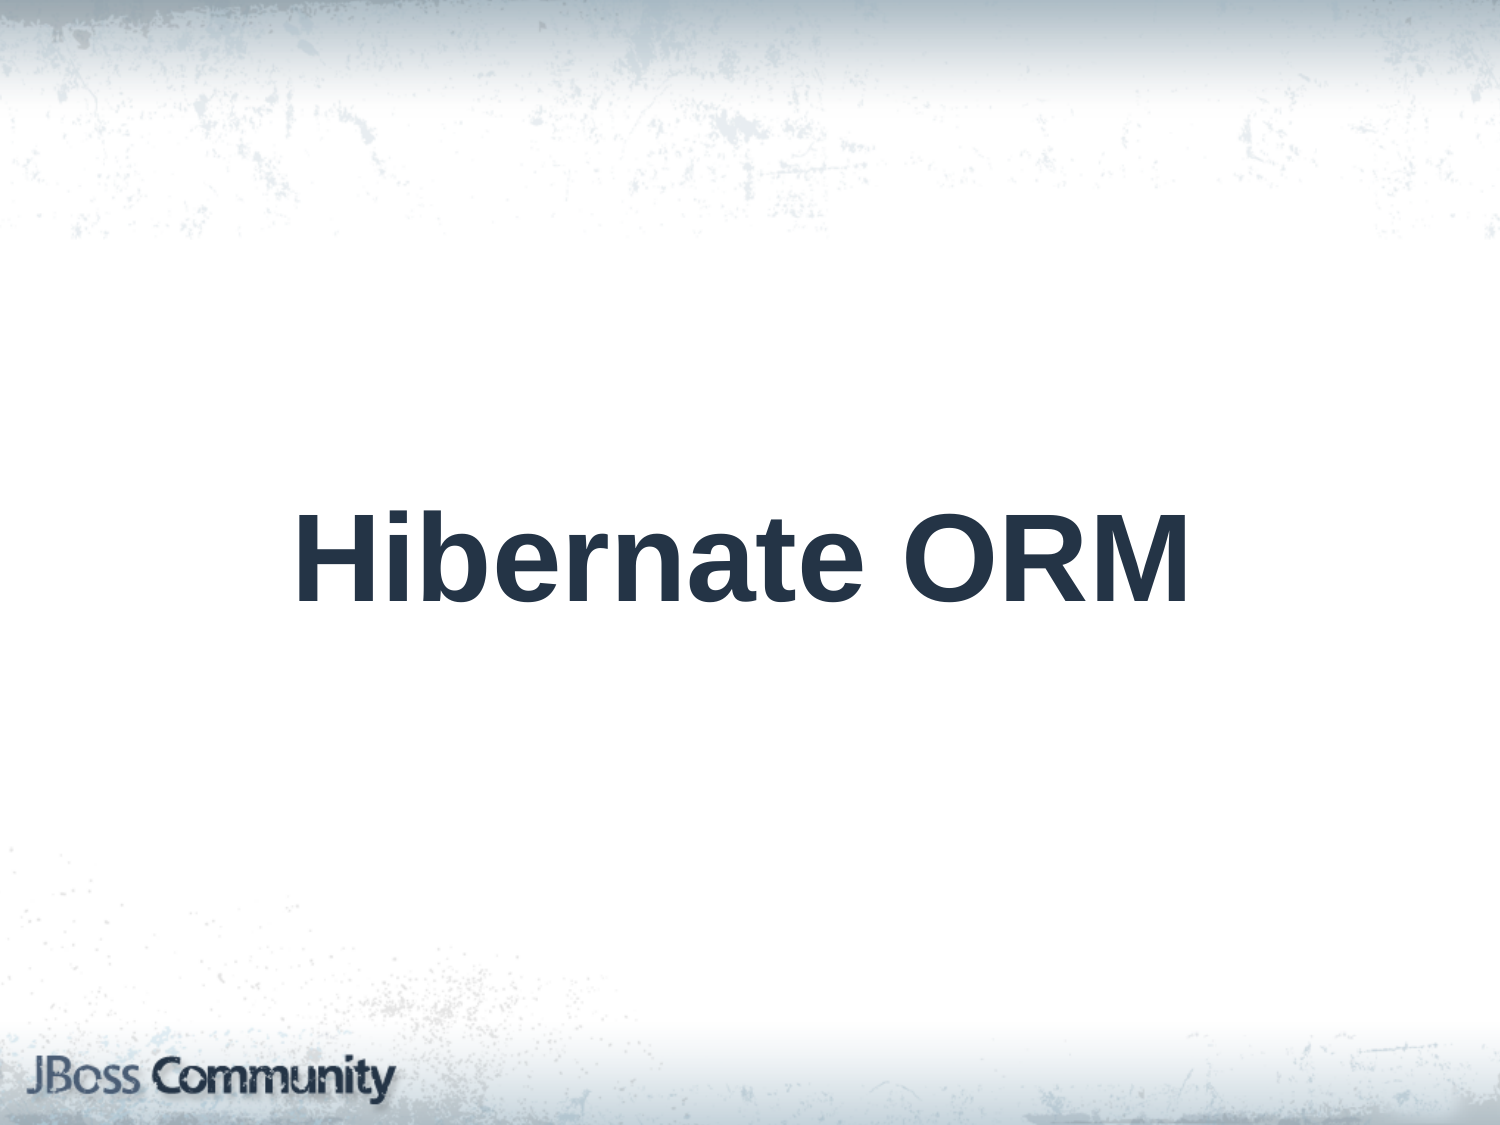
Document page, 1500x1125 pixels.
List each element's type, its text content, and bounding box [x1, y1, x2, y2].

title Hibernate ORM [105, 450, 1381, 653]
picture [0, 0, 1500, 1125]
